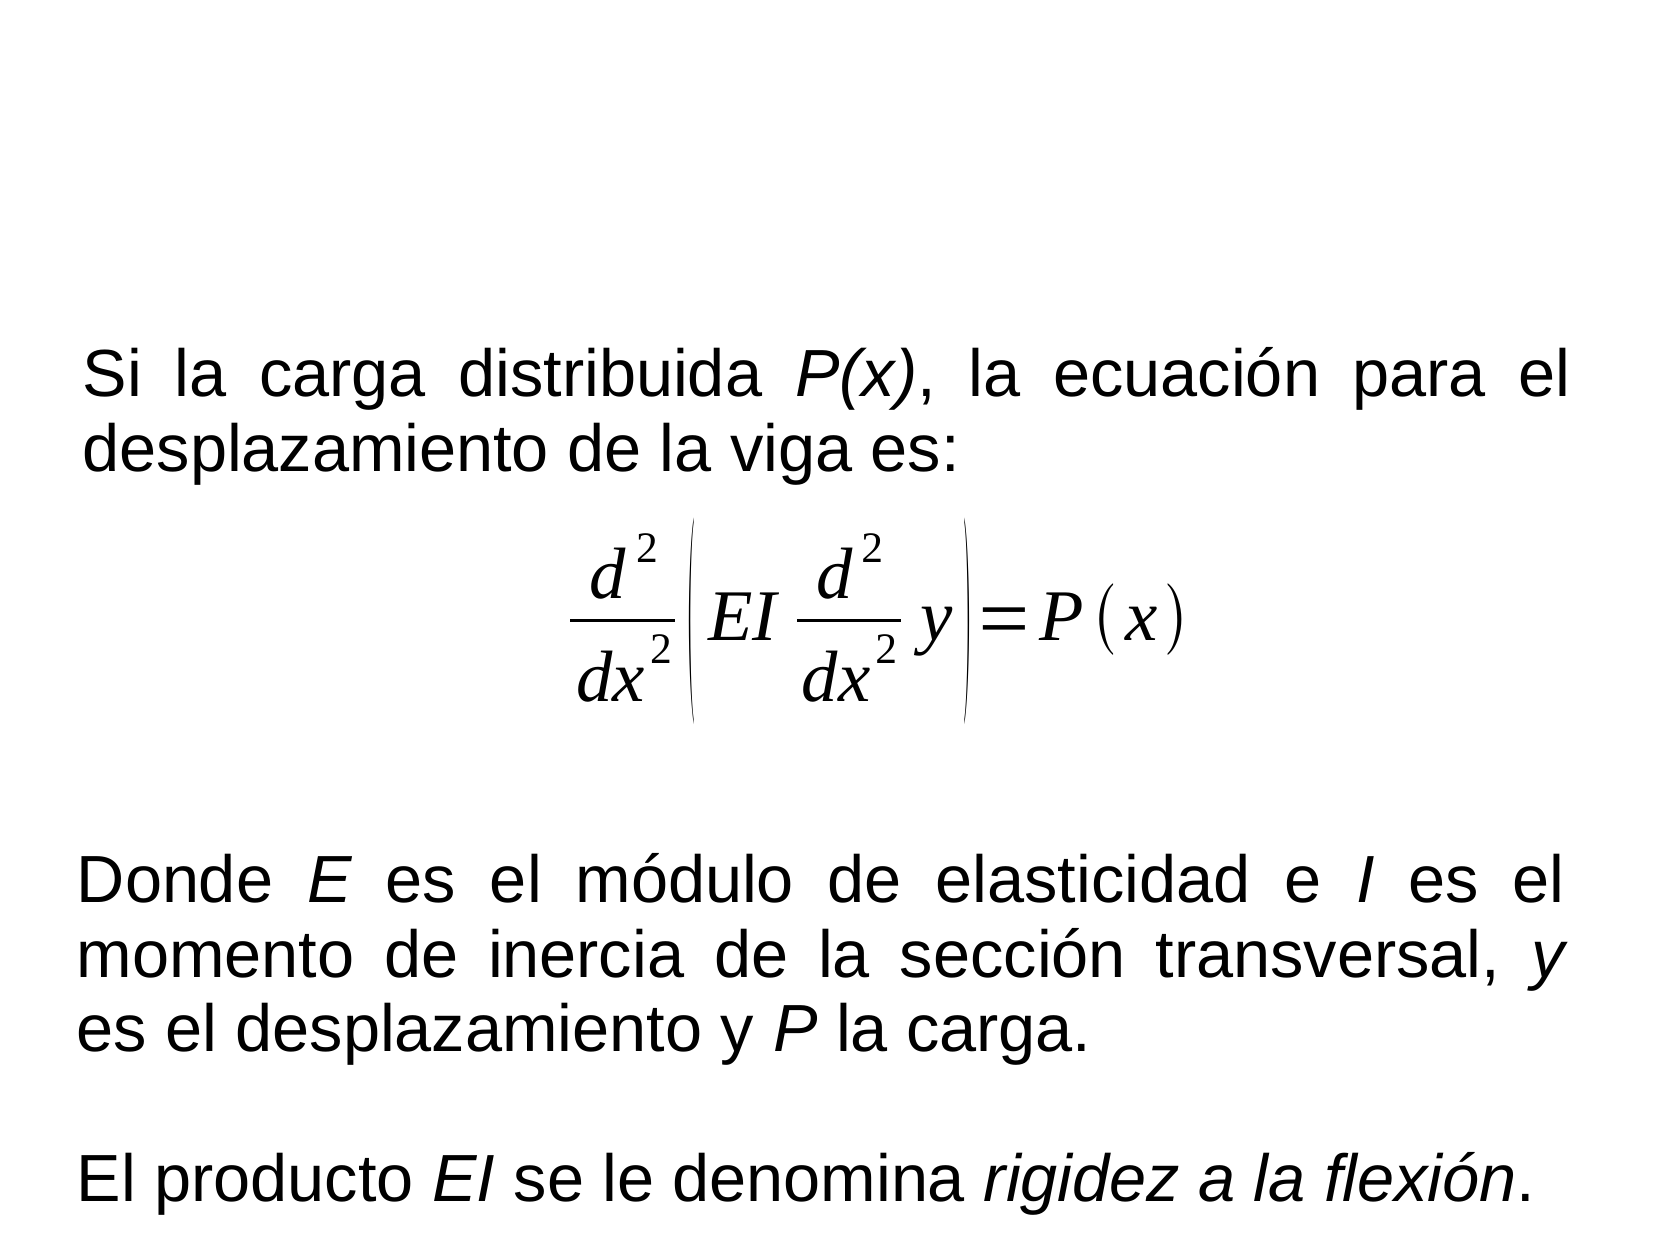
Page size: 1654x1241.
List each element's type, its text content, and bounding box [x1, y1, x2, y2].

chart [561, 513, 1194, 727]
subtitle Si la carga distribuida P(x), la ecuación para el desplazamiento de la viga es: [82, 290, 1571, 532]
text_box Donde E es el módulo de elasticidad e I es el momento de inercia de la sección transversal, y es el desplazamiento y P la carga. El producto EI se le denomina rigidez a la flexión. [76, 841, 1565, 1216]
